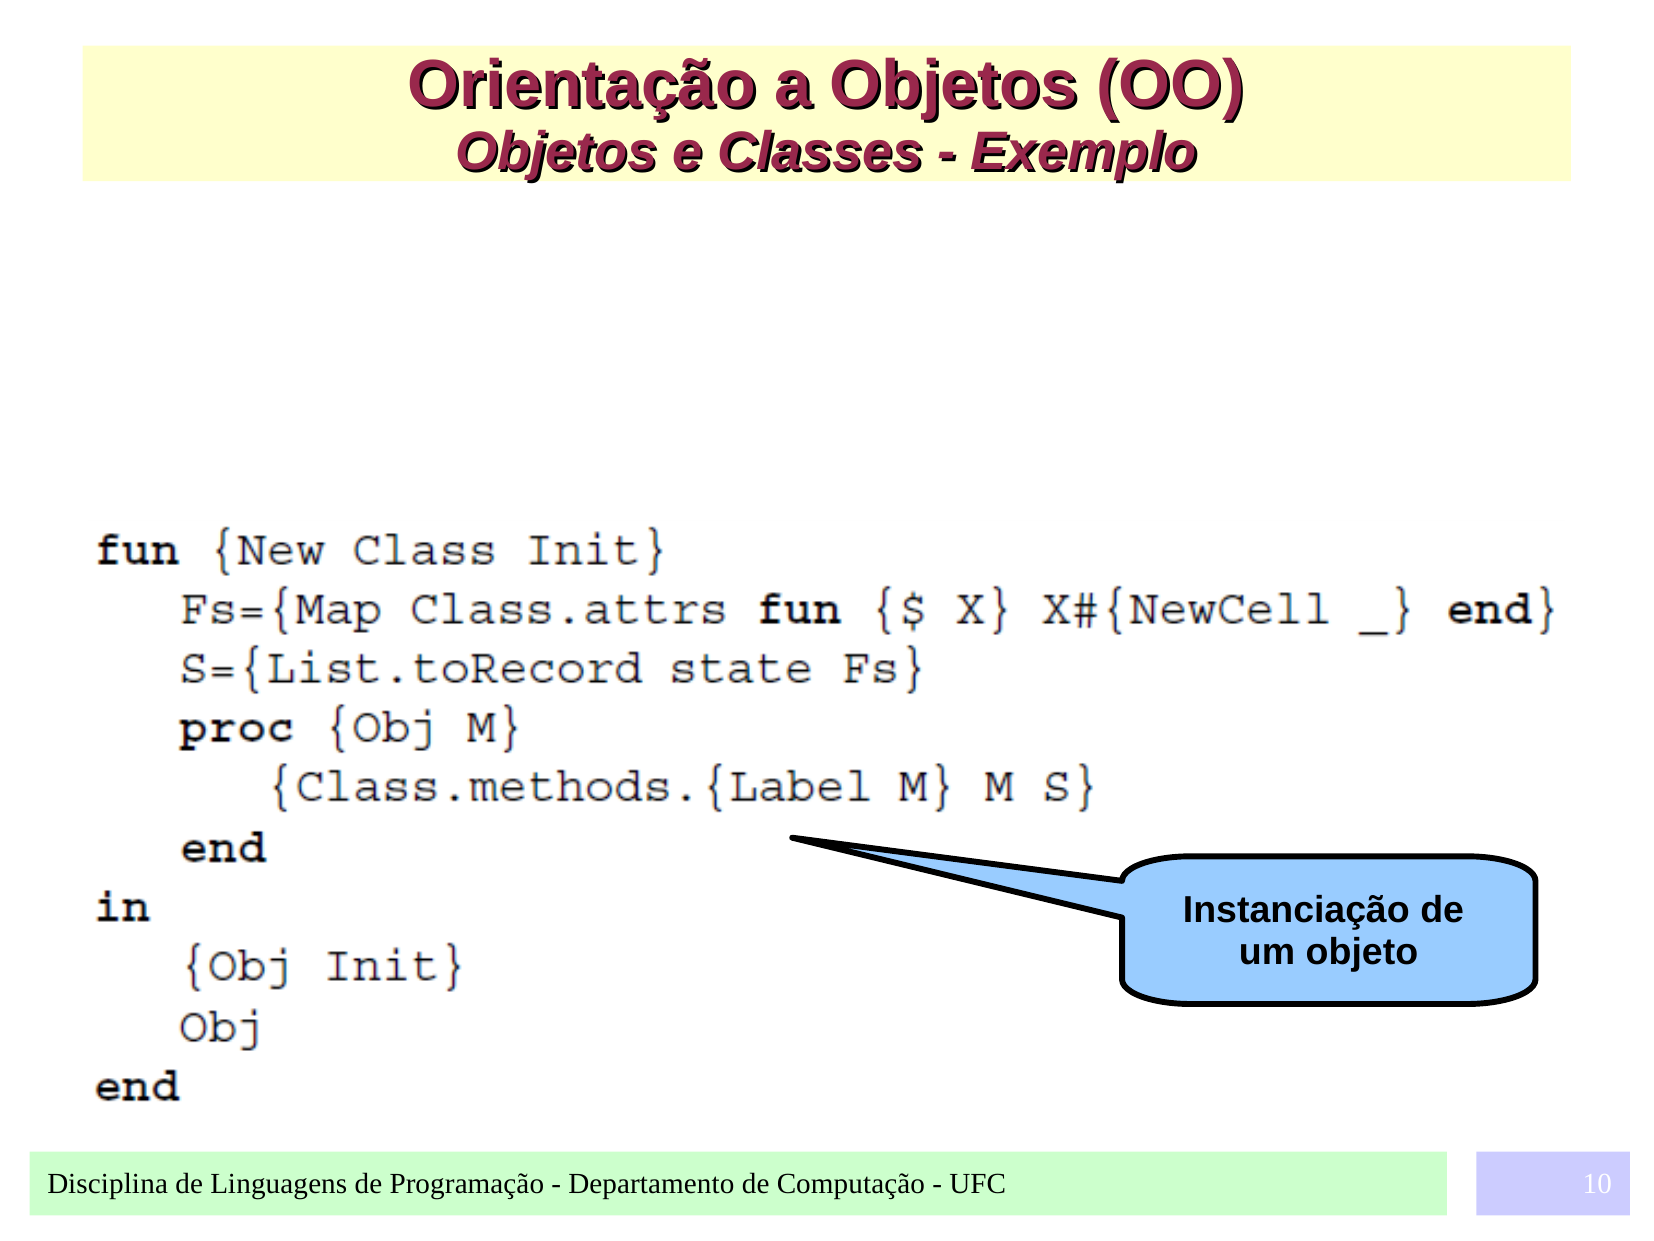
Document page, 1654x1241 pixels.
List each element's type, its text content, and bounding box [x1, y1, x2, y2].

title Orientação a Objetos (OO) Objetos e Classes - Exemplo [82, 45, 1571, 182]
picture [88, 519, 1565, 1110]
text_box Instanciação de um objeto [792, 837, 1536, 1004]
